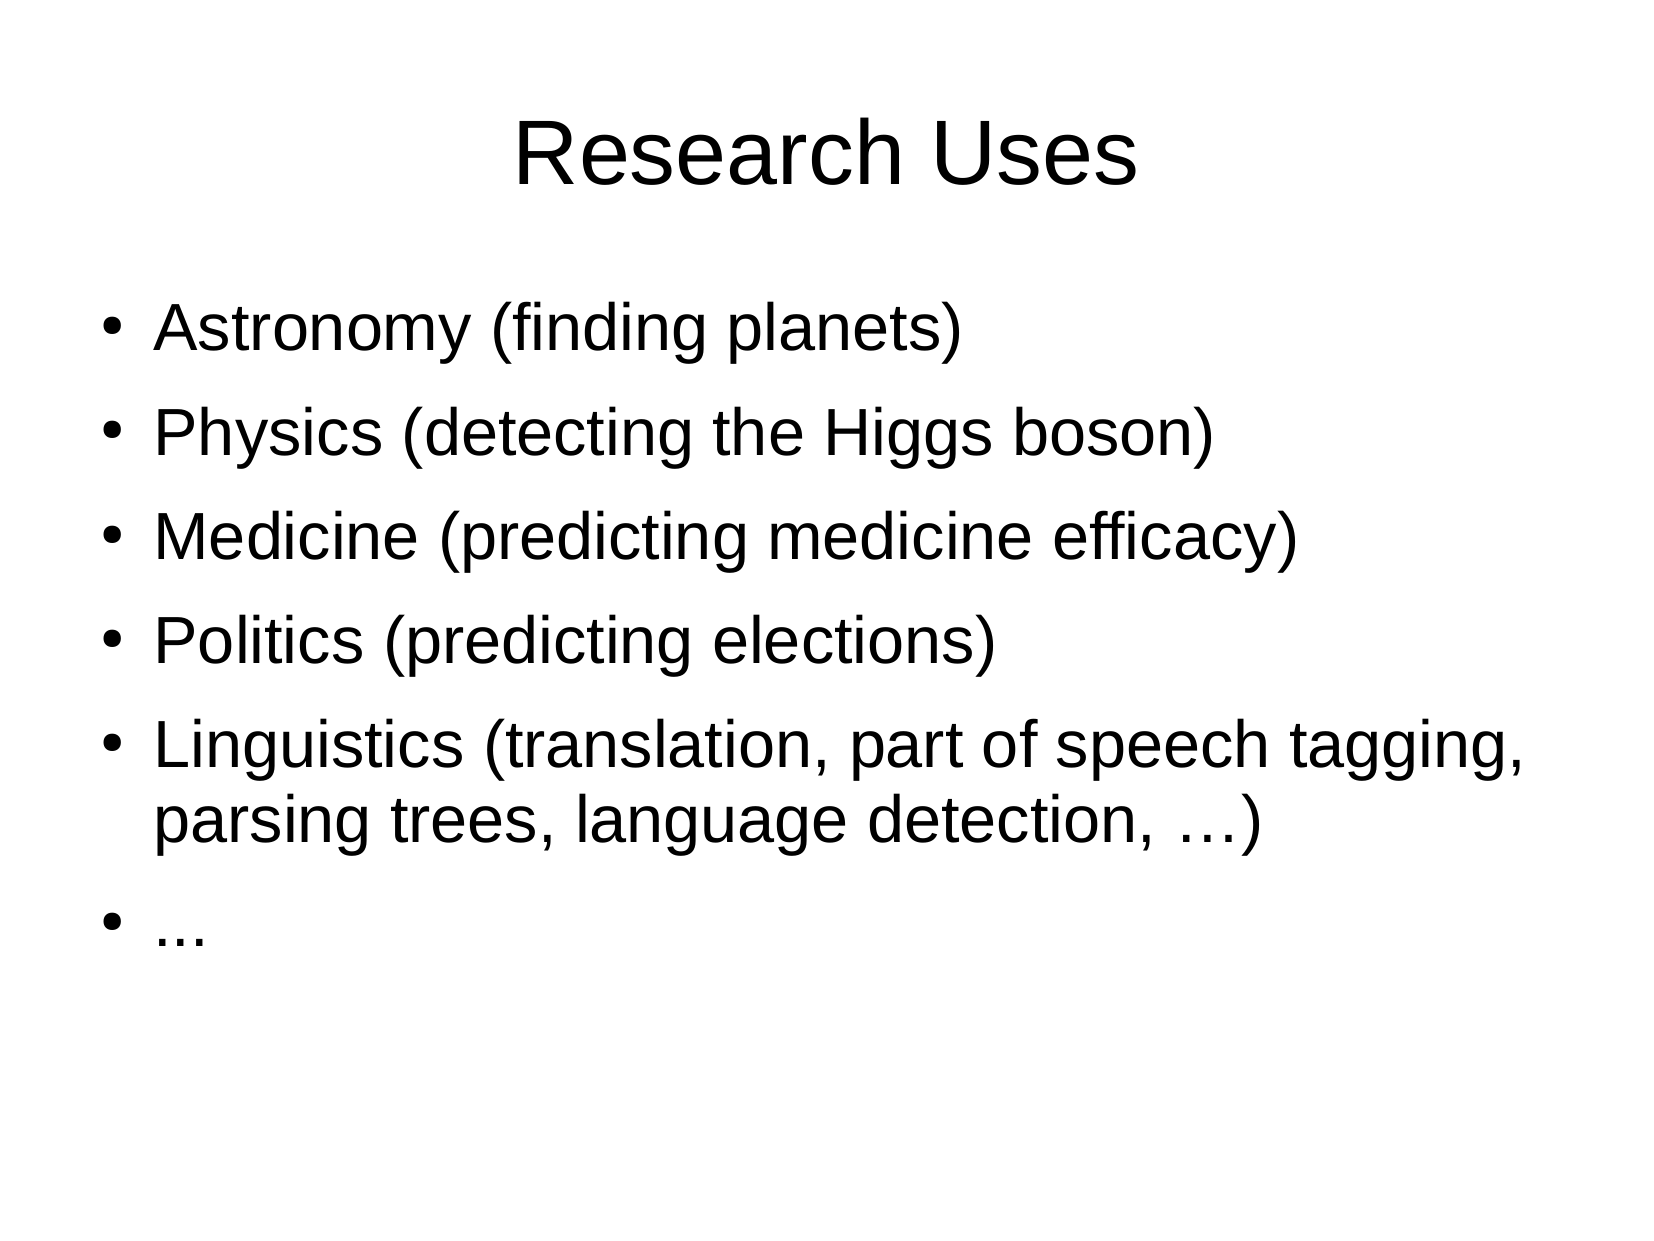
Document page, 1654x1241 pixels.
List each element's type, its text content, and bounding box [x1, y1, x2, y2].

title Research Uses [82, 49, 1571, 257]
list Astronomy (finding planets) Physics (detecting the Higgs boson) Medicine (predicting medicine efficacy) Politics (predicting elections) Linguistics (translation, part of speech tagging, parsing trees, language detection, …) ... [82, 290, 1571, 1010]
